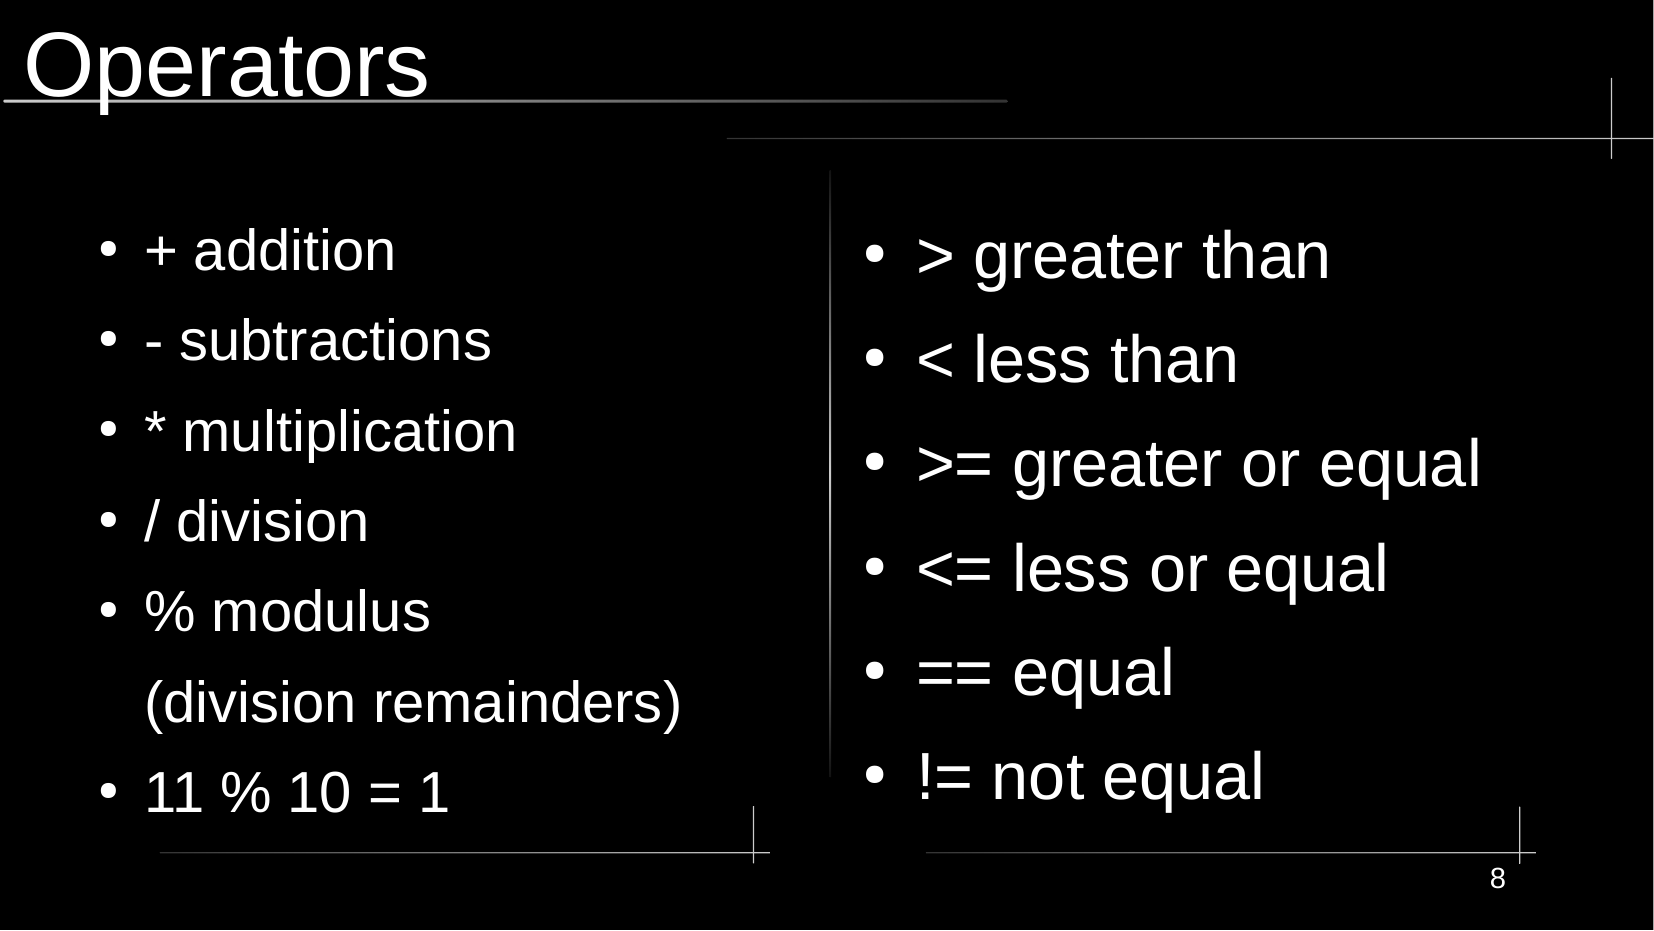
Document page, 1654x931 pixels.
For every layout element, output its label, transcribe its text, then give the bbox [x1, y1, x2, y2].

list > greater than < less than >= greater or equal <= less or equal == equal != not equal [845, 217, 1572, 863]
list + addition - subtractions * multiplication / division % modulus (division remainders) 11 % 10 = 1 [82, 217, 809, 826]
title Operators [23, 11, 1589, 119]
